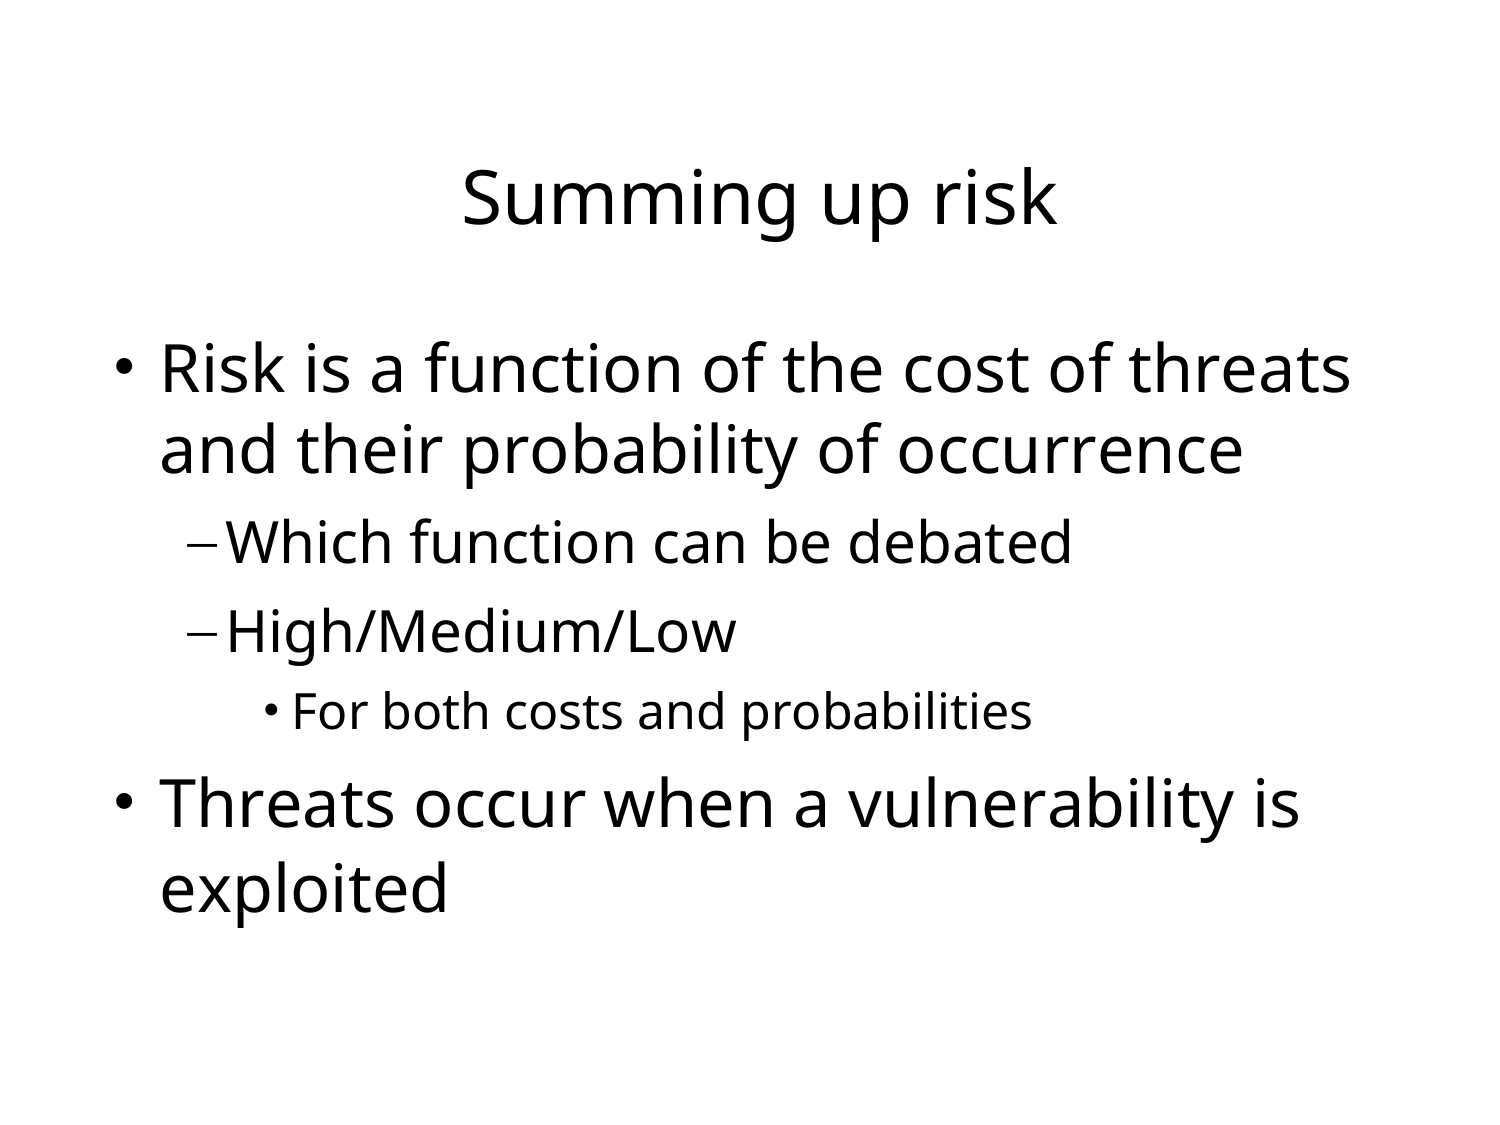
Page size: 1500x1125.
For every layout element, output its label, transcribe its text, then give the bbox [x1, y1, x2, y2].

title Summing up risk [112, 99, 1388, 288]
list Risk is a function of the cost of threats and their probability of occurrence Which function can be debated High/Medium/Low For both costs and probabilities Threats occur when a vulnerability is exploited [112, 324, 1388, 1007]
